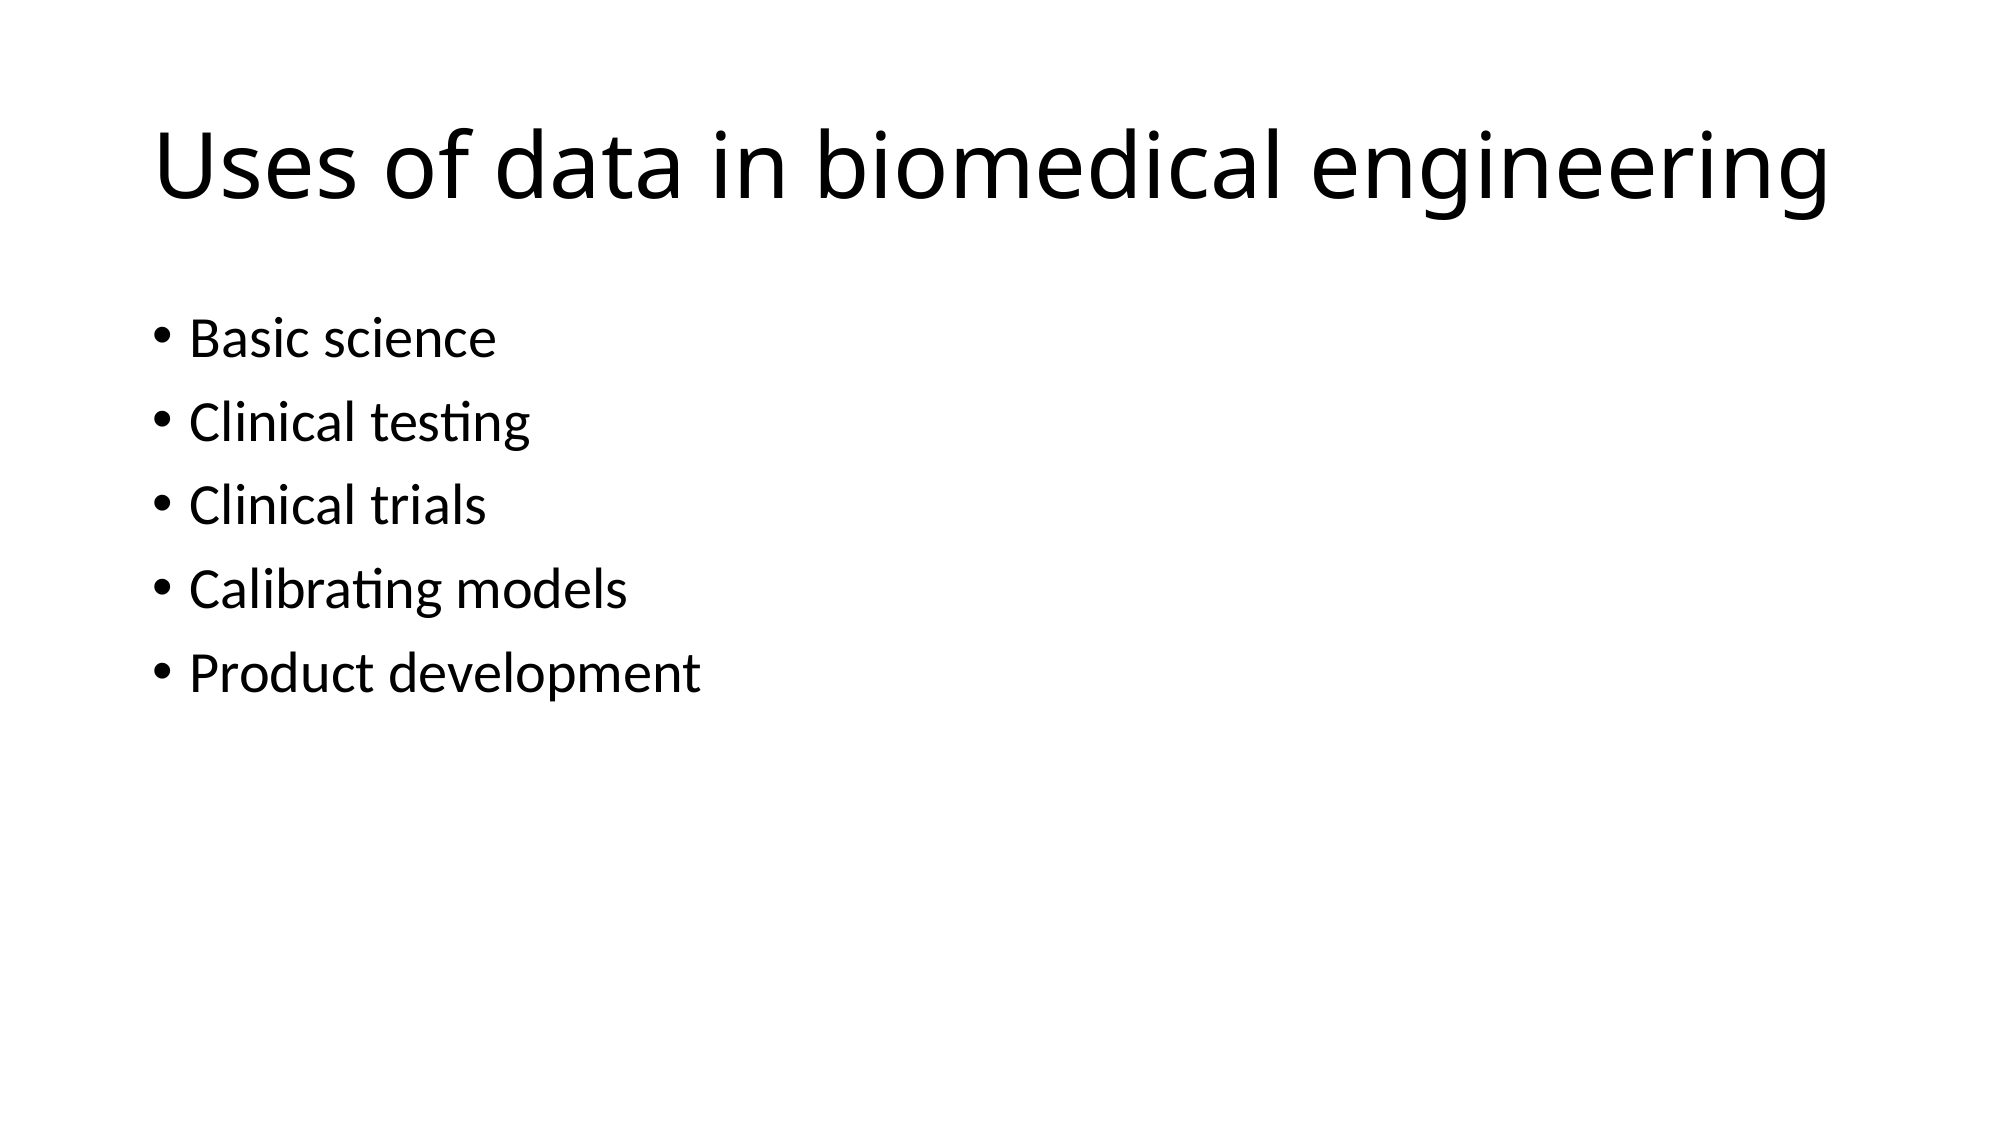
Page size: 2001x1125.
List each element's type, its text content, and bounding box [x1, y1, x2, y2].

title Uses of data in biomedical engineering [137, 59, 1863, 278]
list Basic science Clinical testing Clinical trials Calibrating models Product development [137, 299, 879, 1014]
